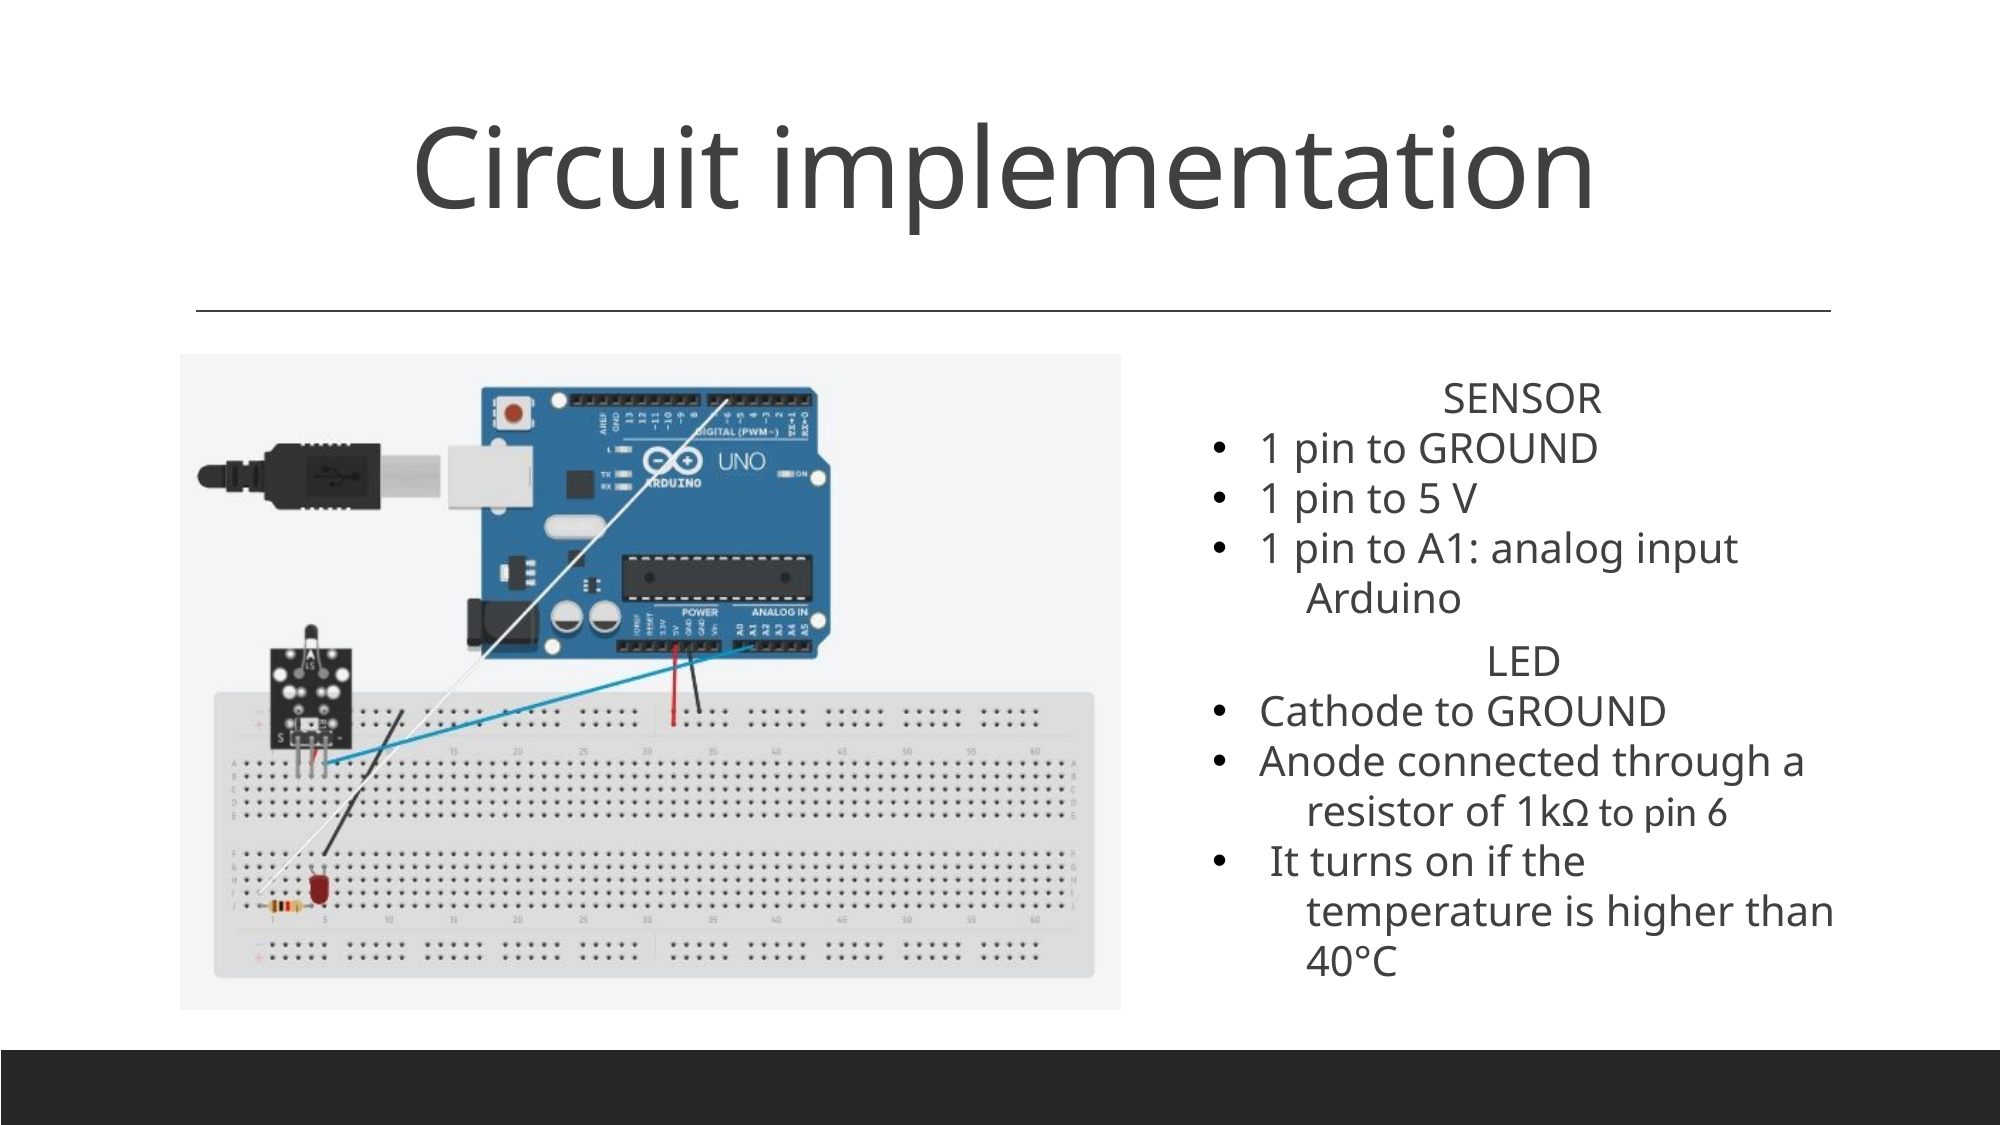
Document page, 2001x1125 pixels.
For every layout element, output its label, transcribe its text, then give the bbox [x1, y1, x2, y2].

text_box LED Cathode to GROUND Anode connected through a resistor of 1kΩ to pin 6 It turns on if the temperature is higher than 40°C [1197, 627, 1852, 946]
picture [180, 354, 1121, 1010]
text_box SENSOR 1 pin to GROUND 1 pin to 5 V 1 pin to A1: analog input Arduino [1197, 364, 1852, 582]
title Circuit implementation [180, 0, 1831, 238]
